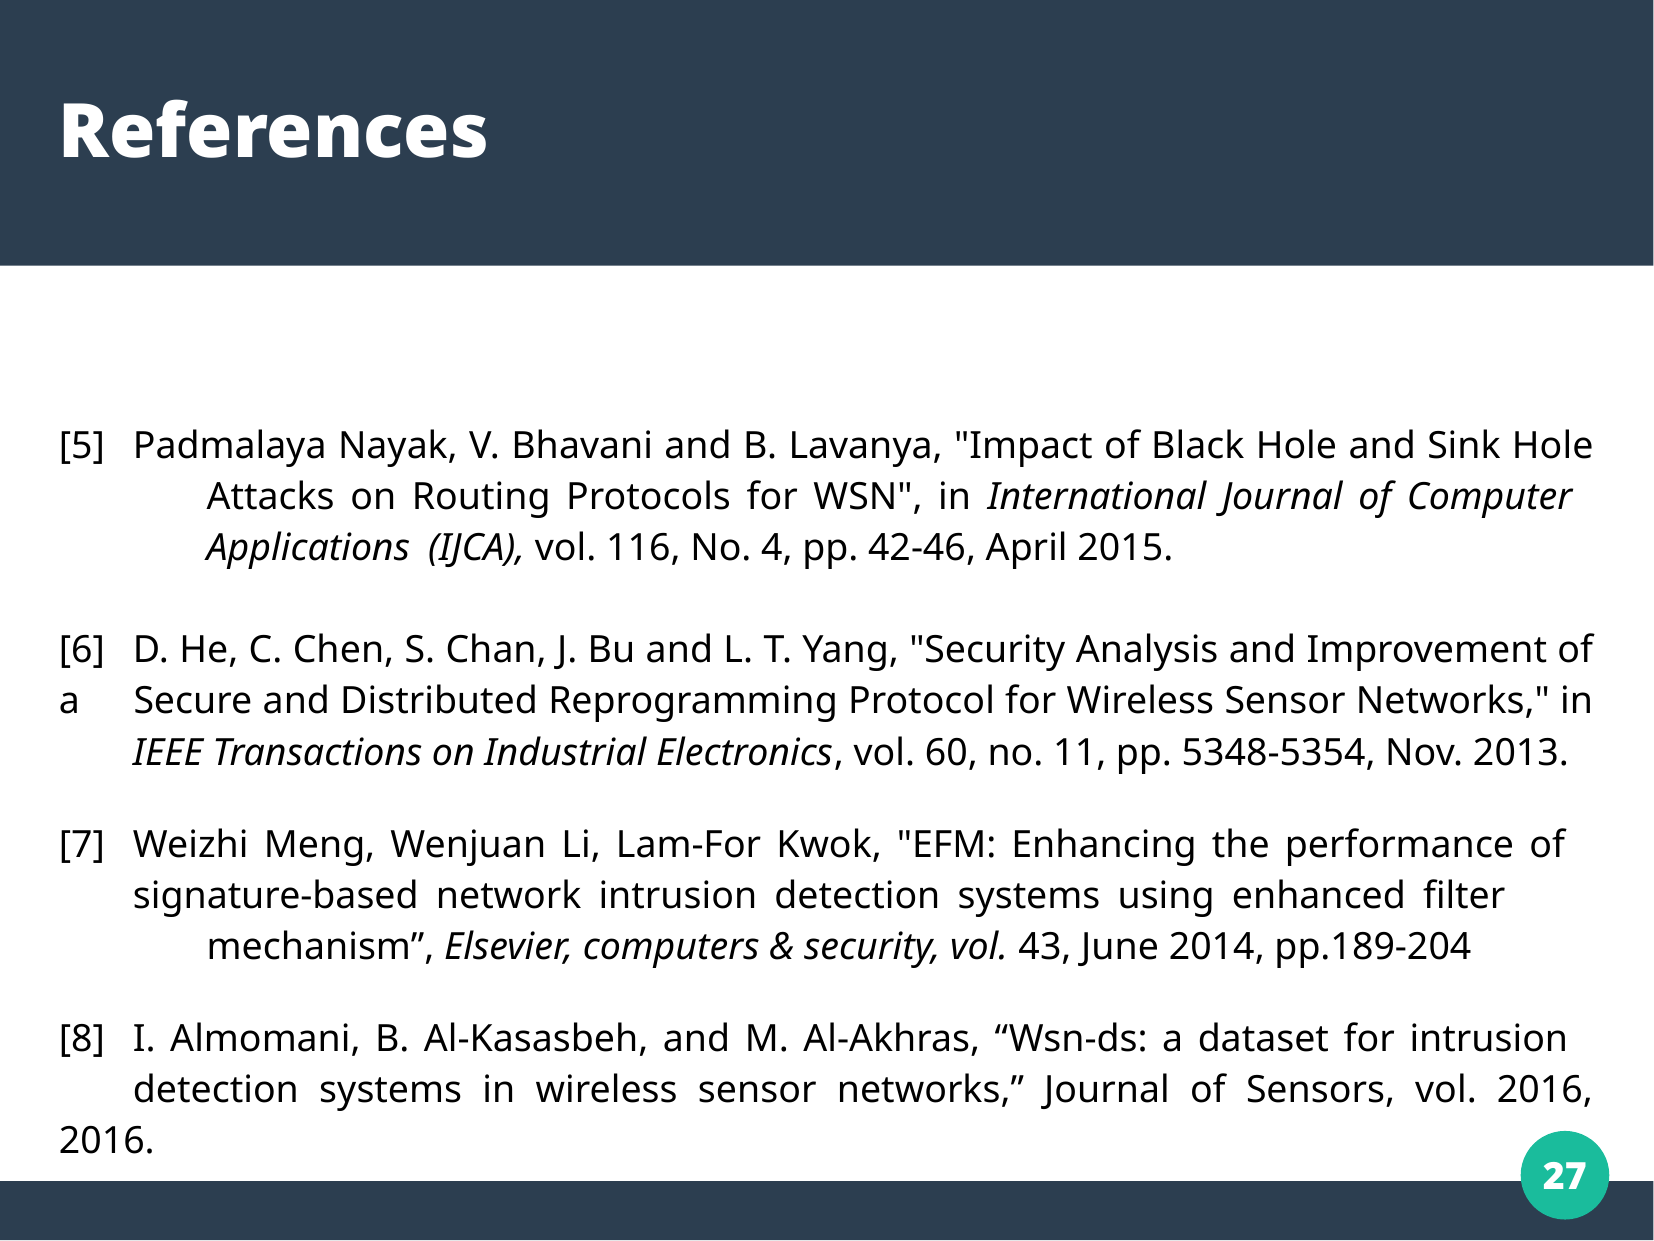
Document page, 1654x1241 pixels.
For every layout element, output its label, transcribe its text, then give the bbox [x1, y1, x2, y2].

title References [59, 49, 1595, 207]
subtitle [5] Padmalaya Nayak, V. Bhavani and B. Lavanya, "Impact of Black Hole and Sink Hole Attacks on Routing Protocols for WSN", in International Journal of Computer Applications (IJCA), vol. 116, No. 4, pp. 42-46, April 2015. [6] D. He, C. Chen, S. Chan, J. Bu and L. T. Yang, "Security Analysis and Improvement of a Secure and Distributed Reprogramming Protocol for Wireless Sensor Networks," in IEEE Transactions on Industrial Electronics, vol. 60, no. 11, pp. 5348-5354, Nov. 2013. [7] Weizhi Meng, Wenjuan Li, Lam-For Kwok, "EFM: Enhancing the performance of signature-based network intrusion detection systems using enhanced filter mechanism”, Elsevier, computers & security, vol. 43, June 2014, pp.189-204 [8] I. Almomani, B. Al-Kasasbeh, and M. Al-Akhras, “Wsn-ds: a dataset for intrusion detection systems in wireless sensor networks,” Journal of Sensors, vol. 2016, 2016. [59, 265, 1595, 1093]
